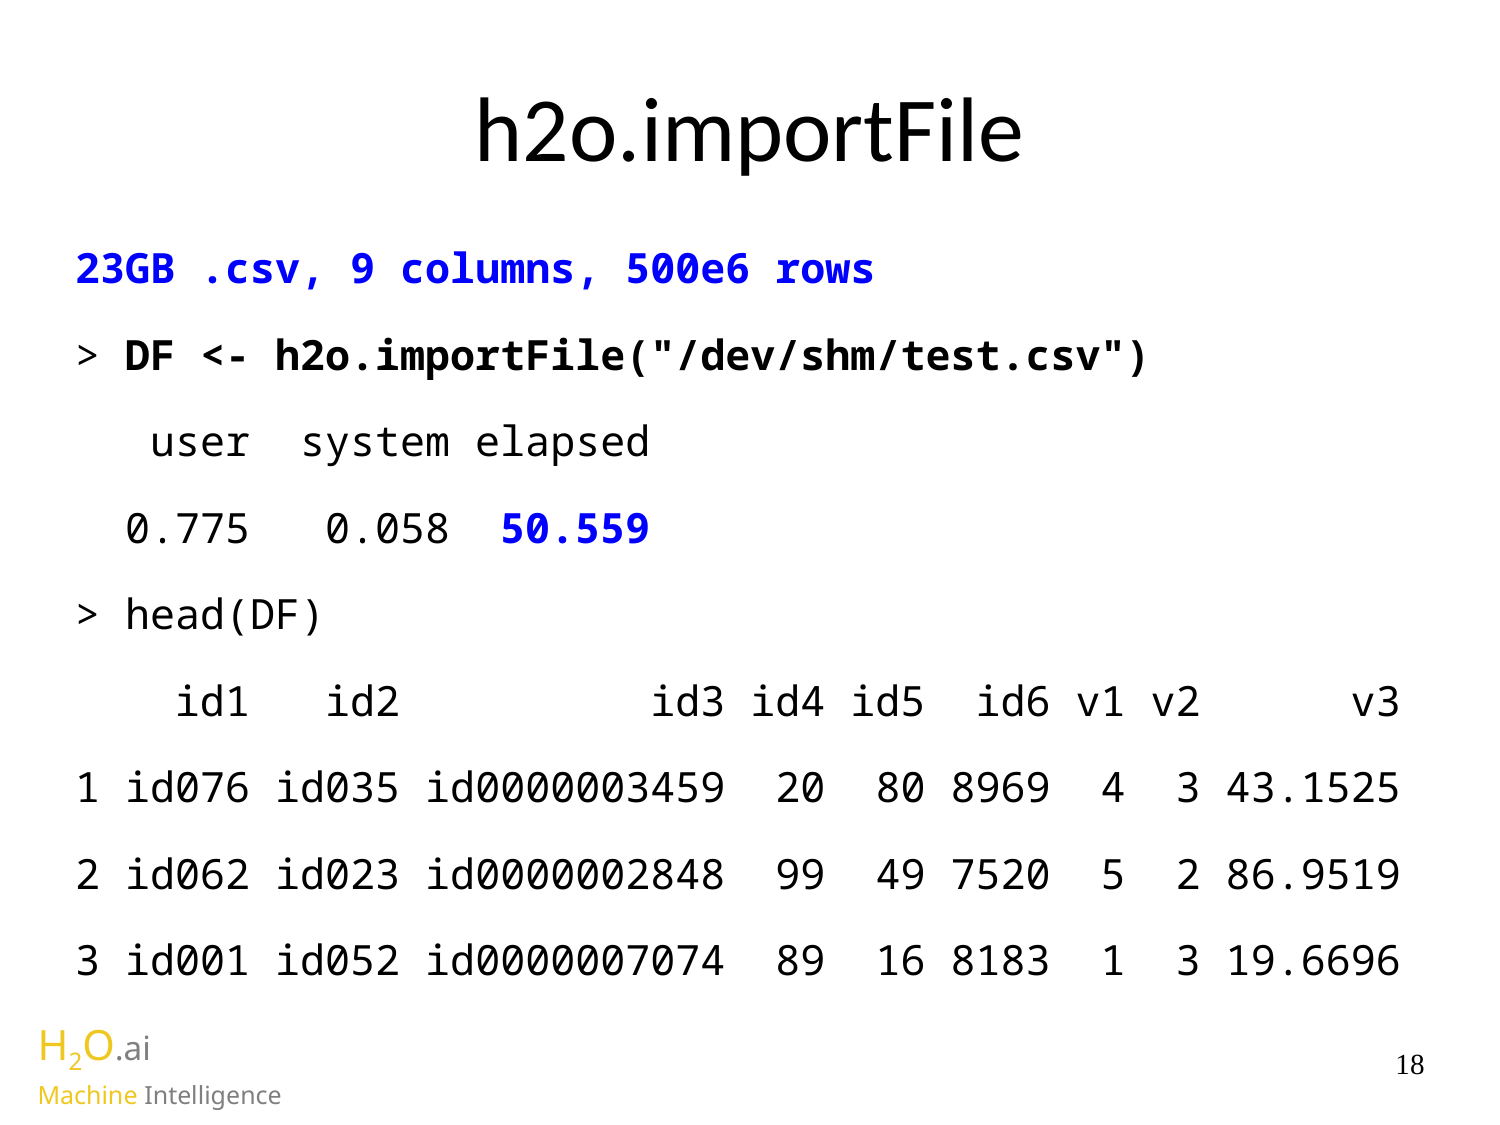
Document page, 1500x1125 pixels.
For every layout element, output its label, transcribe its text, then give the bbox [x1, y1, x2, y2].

title h2o.importFile [75, 15, 1425, 238]
list 23GB .csv, 9 columns, 500e6 rows > DF <- h2o.importFile("/dev/shm/test.csv") user system elapsed 0.775 0.058 50.559 > head(DF) id1 id2 id3 id4 id5 id6 v1 v2 v3 1 id076 id035 id0000003459 20 80 8969 4 3 43.1525 2 id062 id023 id0000002848 99 49 7520 5 2 86.9519 3 id001 id052 id0000007074 89 16 8183 1 3 19.6696 [75, 238, 1425, 1002]
